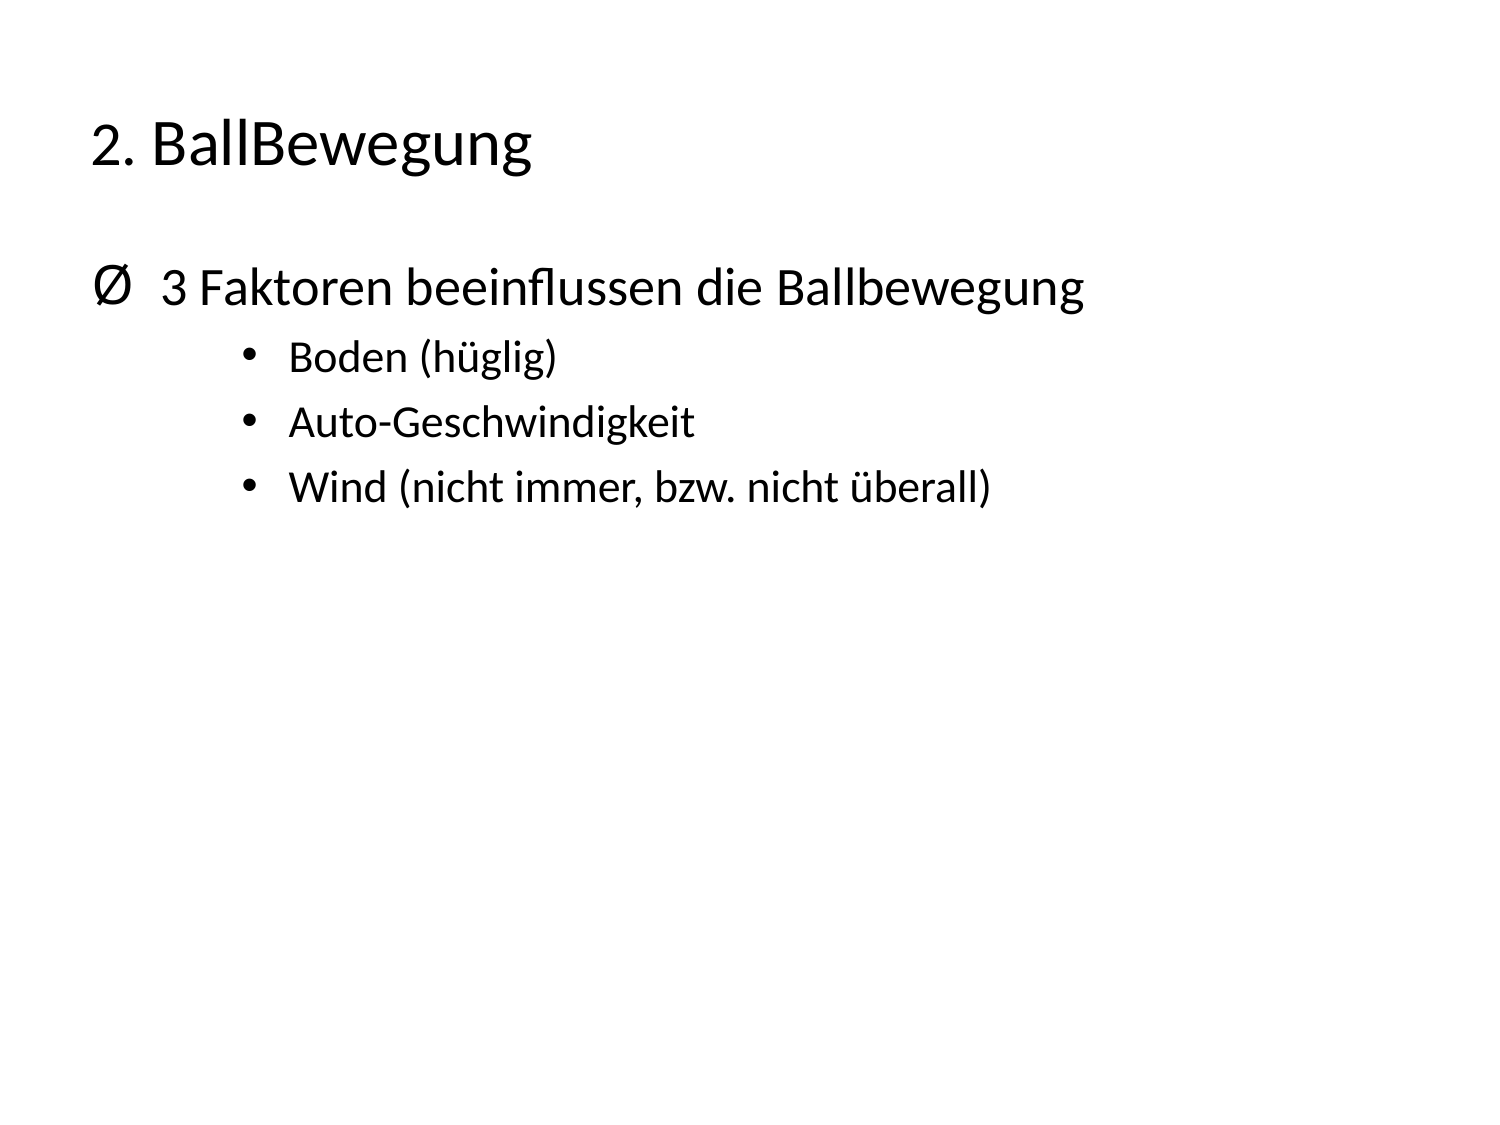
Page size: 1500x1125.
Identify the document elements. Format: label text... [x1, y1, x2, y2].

title 2. BallBewegung [75, 45, 1426, 233]
list 3 Faktoren beeinflussen die Ballbewegung Boden (hüglig) Auto-Geschwindigkeit Wind (nicht immer, bzw. nicht überall) [76, 243, 1427, 986]
